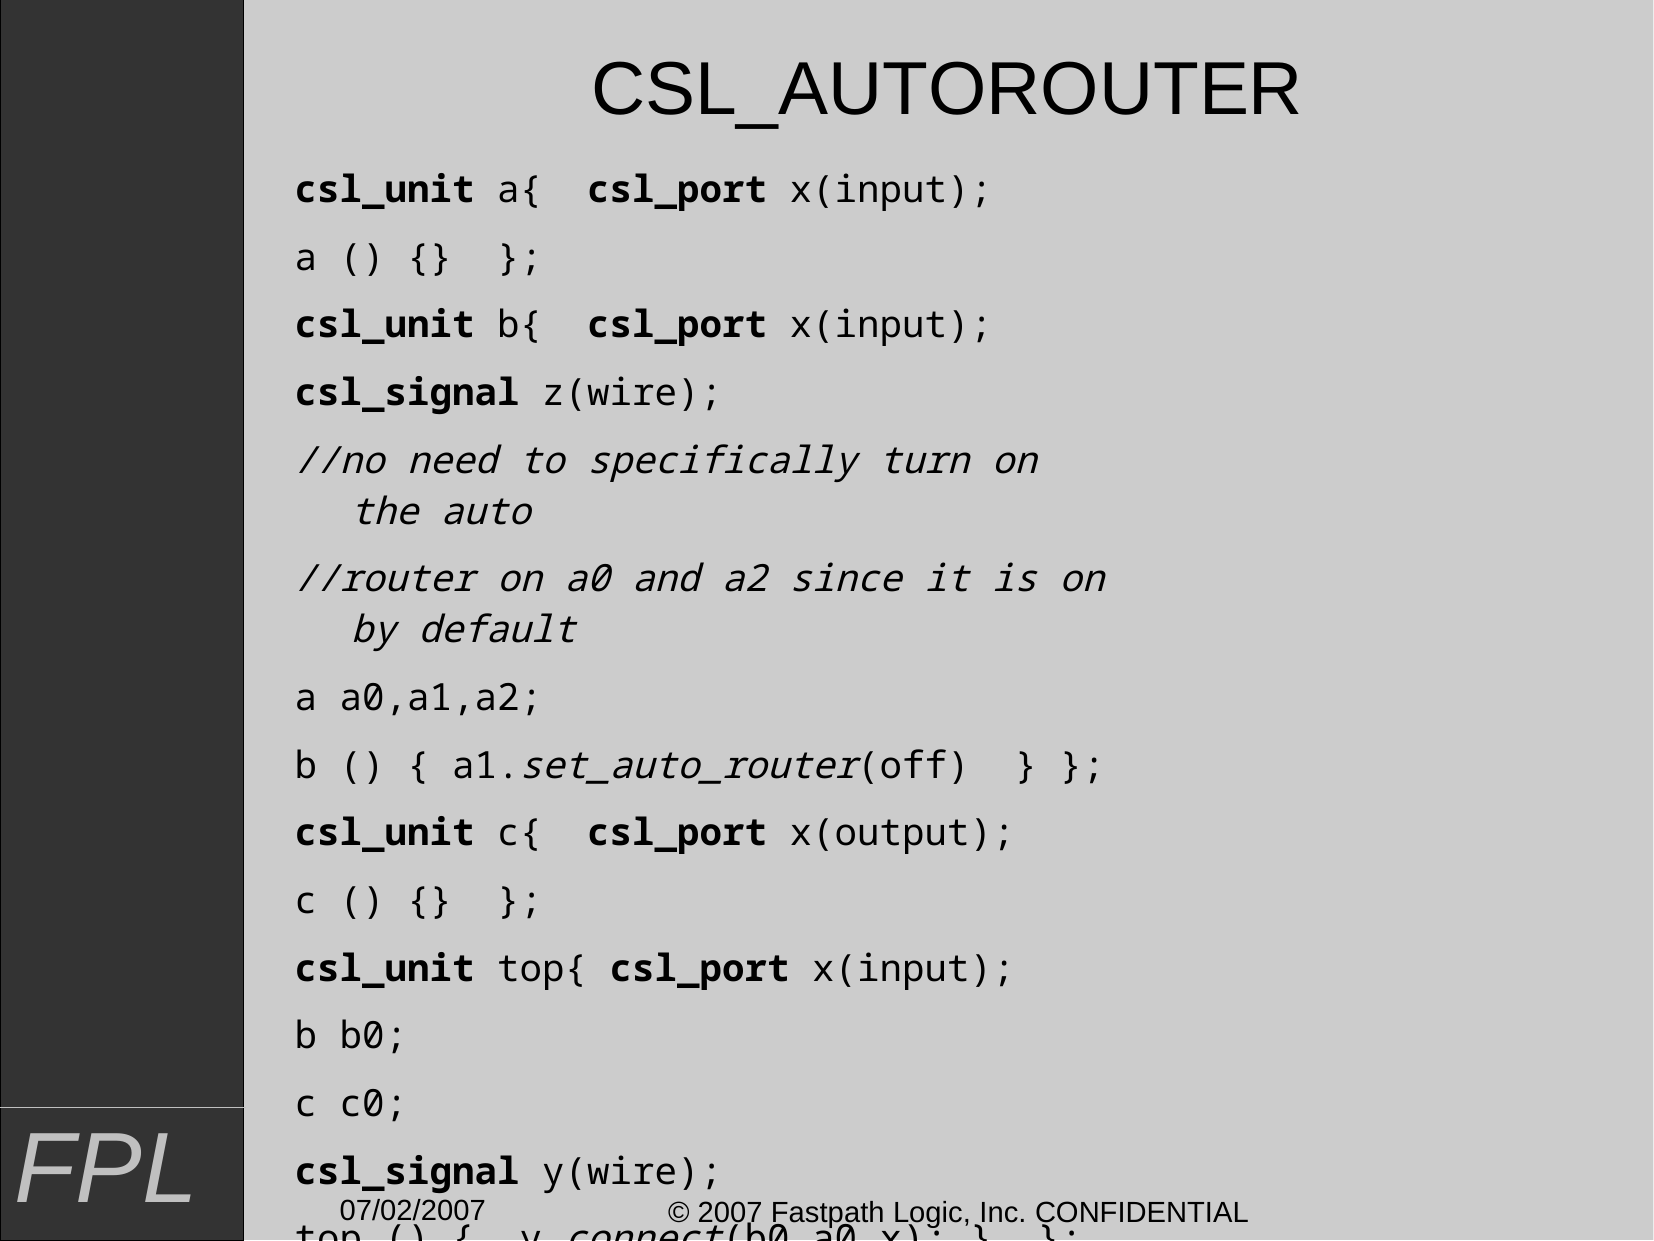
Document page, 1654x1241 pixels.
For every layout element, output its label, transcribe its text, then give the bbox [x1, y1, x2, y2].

list csl_unit a{ csl_port x(input); a () {} }; csl_unit b{ csl_port x(input); csl_signal z(wire); //no need to specifically turn on the auto //router on a0 and a2 since it is on by default a a0,a1,a2; b () { a1.set_auto_router(off) } }; csl_unit c{ csl_port x(output); c () {} }; csl_unit top{ csl_port x(input); b b0; c c0; csl_signal y(wire); top () { y.connect(b0.a0.x); } }; [294, 162, 1112, 1124]
title CSL_AUTOROUTER [241, 0, 1654, 178]
